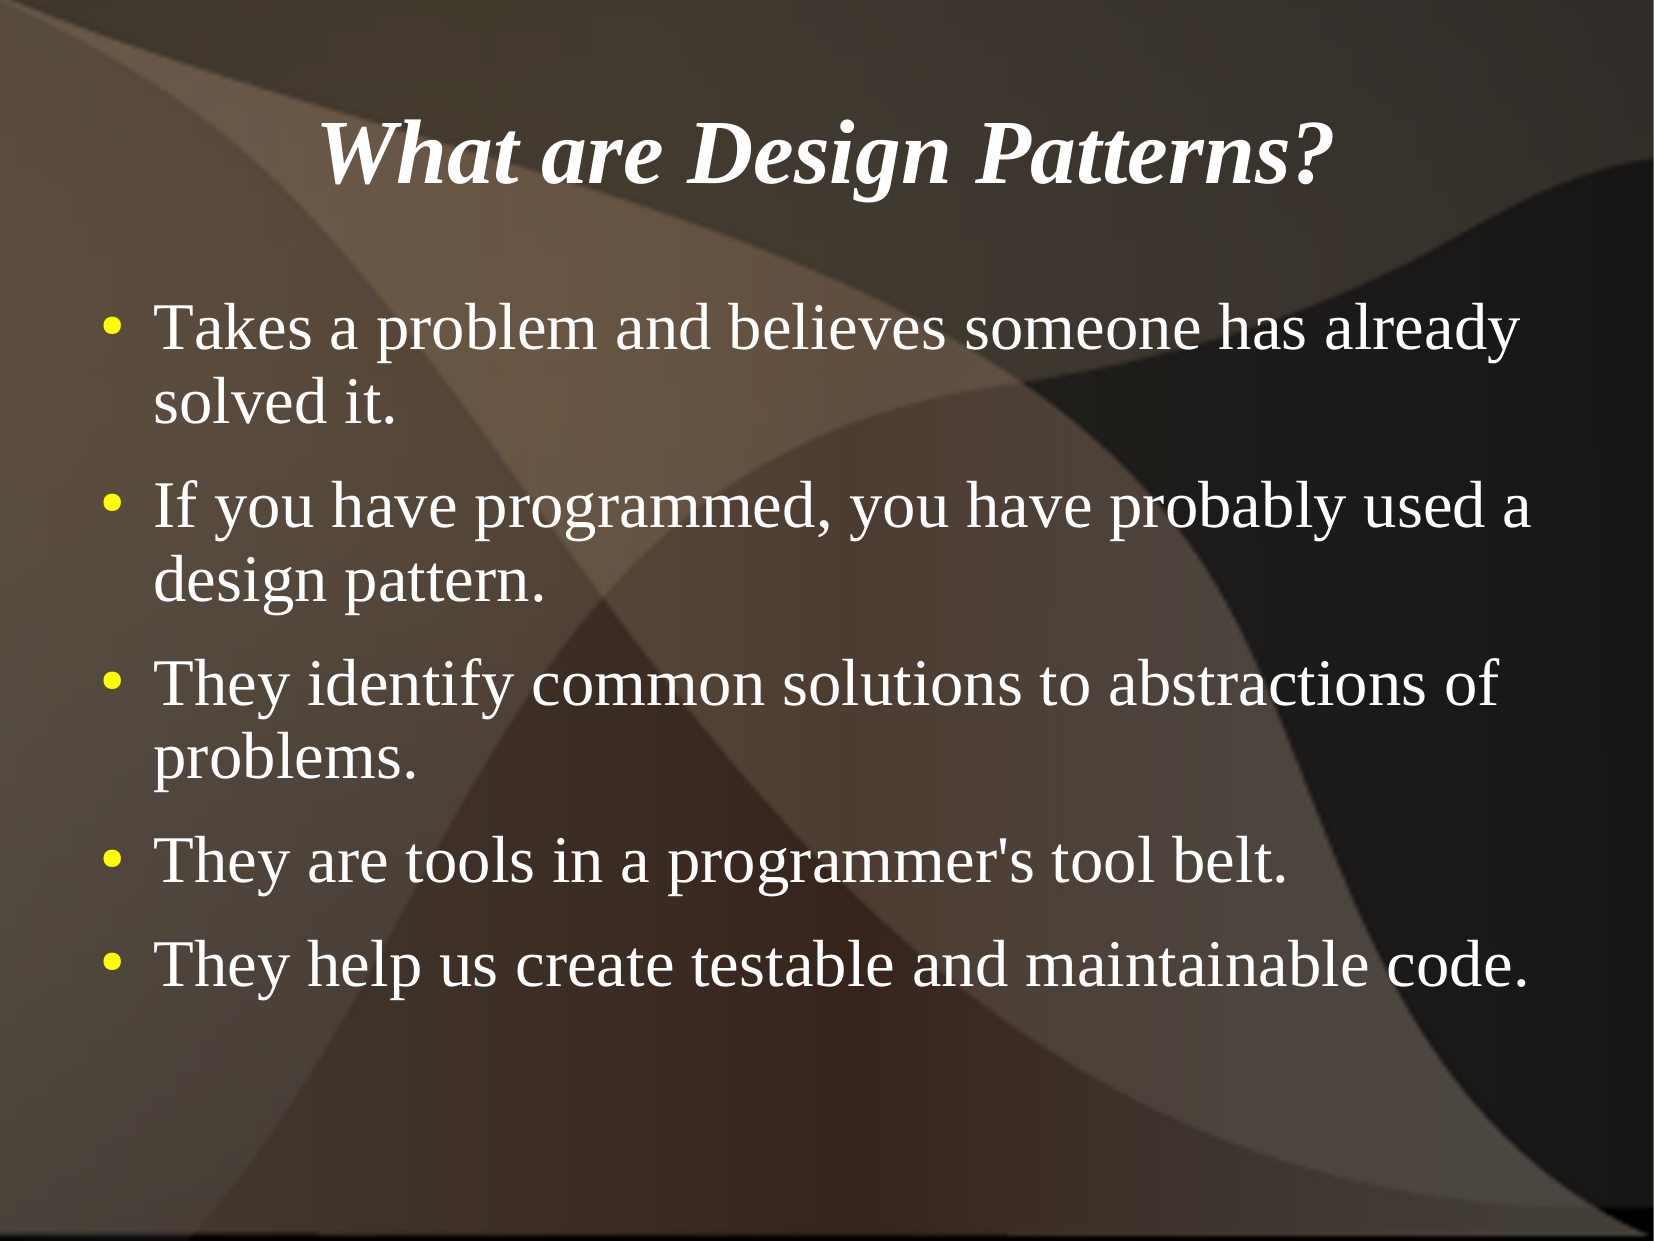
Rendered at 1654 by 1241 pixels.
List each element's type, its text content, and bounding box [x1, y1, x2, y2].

title What are Design Patterns? [82, 49, 1571, 257]
list Takes a problem and believes someone has already solved it. If you have programmed, you have probably used a design pattern. They identify common solutions to abstractions of problems. They are tools in a programmer's tool belt. They help us create testable and maintainable code. [82, 290, 1571, 1109]
picture [0, 0, 1654, 1241]
